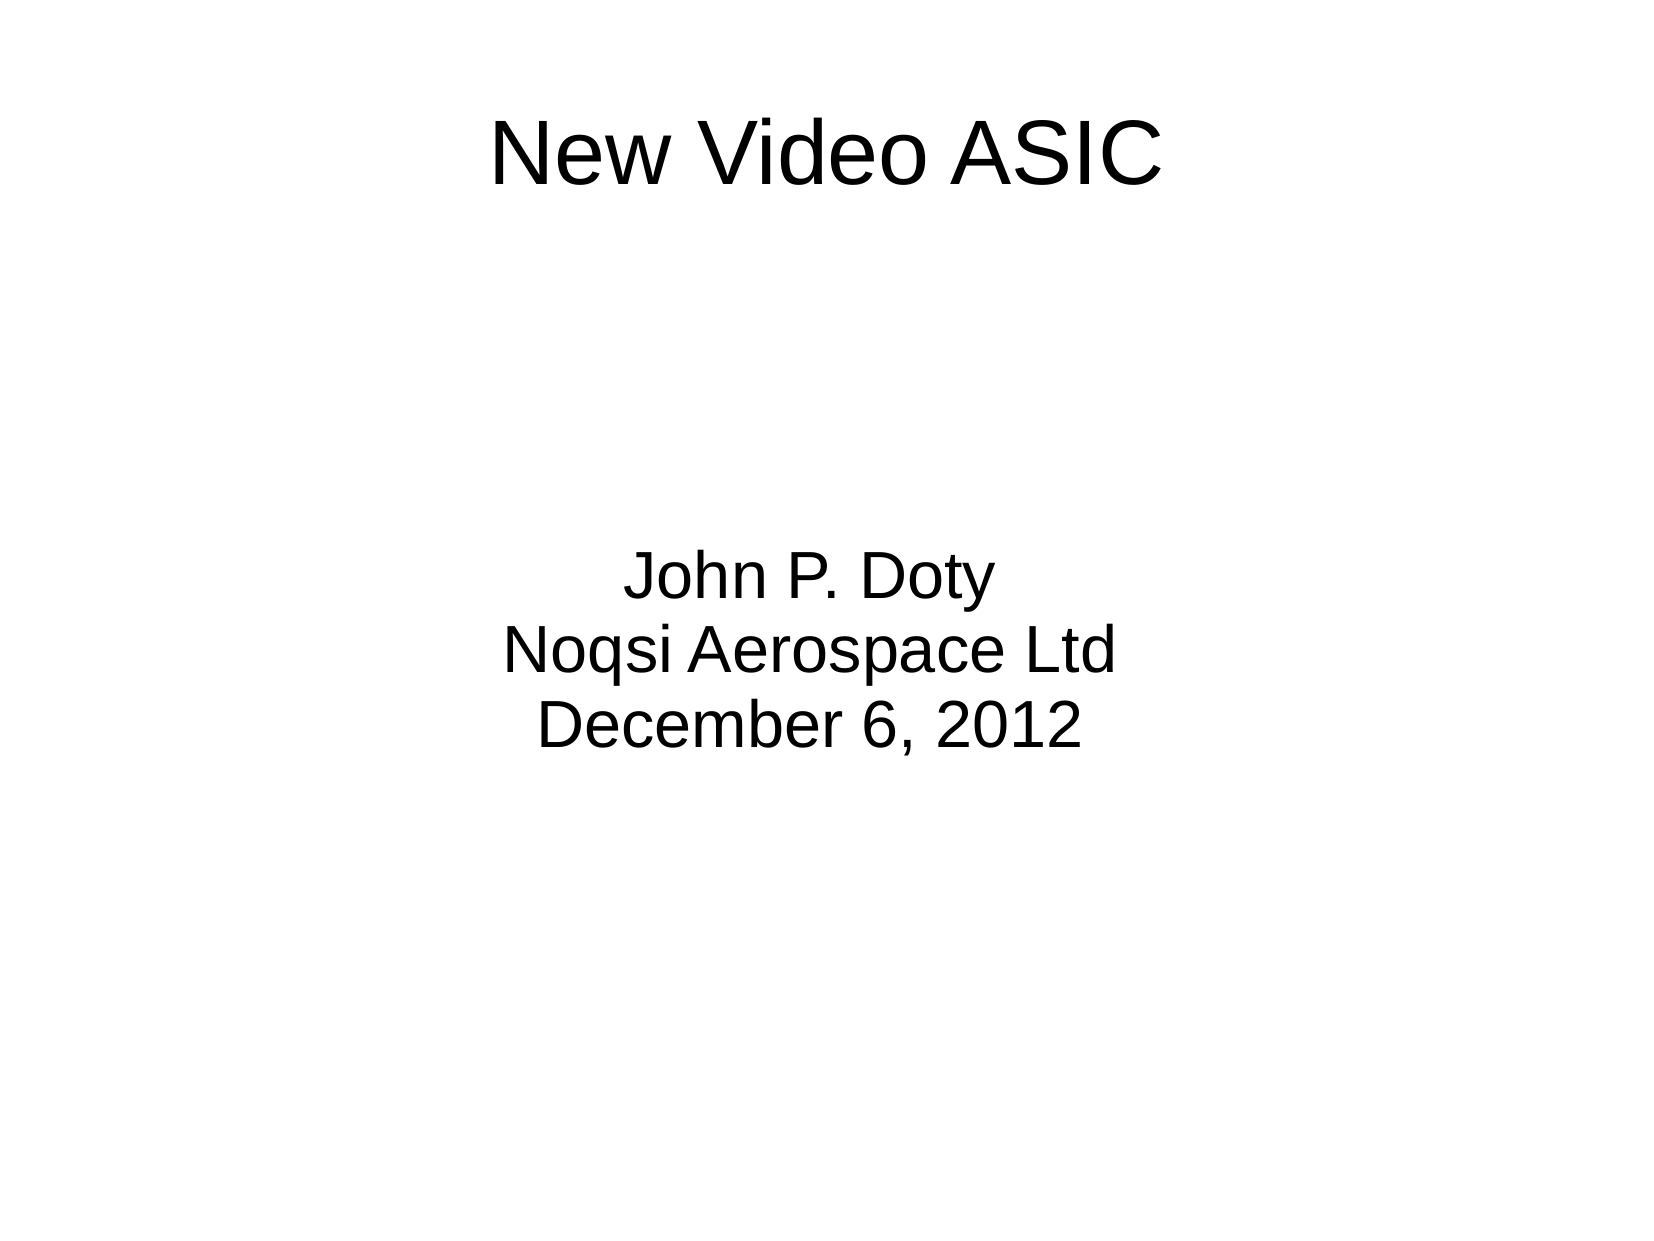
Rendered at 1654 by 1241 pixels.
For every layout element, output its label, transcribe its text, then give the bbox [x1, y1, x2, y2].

title New Video ASIC [82, 49, 1571, 257]
subtitle John P. Doty Noqsi Aerospace Ltd December 6, 2012 [82, 290, 1538, 1010]
